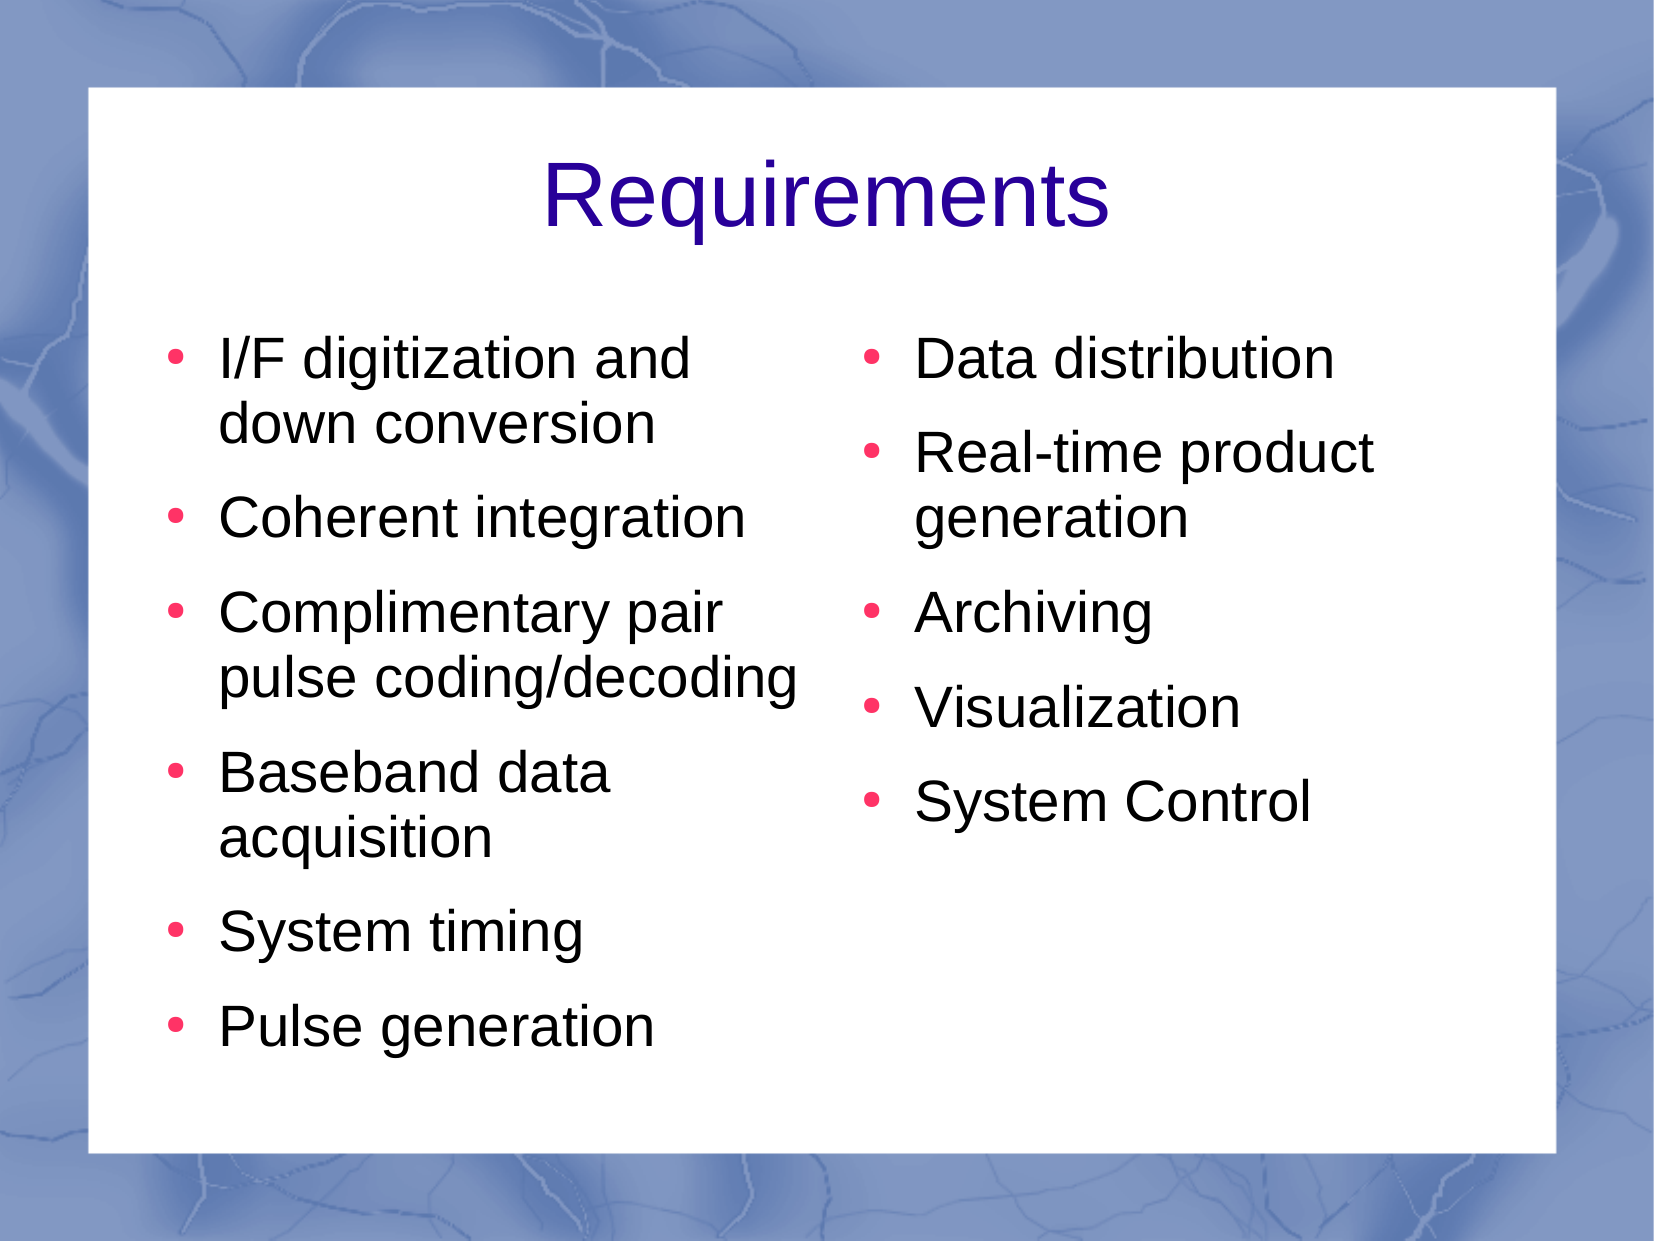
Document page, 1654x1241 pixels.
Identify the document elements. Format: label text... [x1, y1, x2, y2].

title Requirements [118, 90, 1536, 298]
picture [0, 0, 1654, 1241]
list I/F digitization and down conversion Coherent integration Complimentary pair pulse coding/decoding Baseband data acquisition System timing Pulse generation [147, 325, 811, 1059]
list Data distribution Real-time product generation Archiving Visualization System Control [843, 325, 1507, 996]
